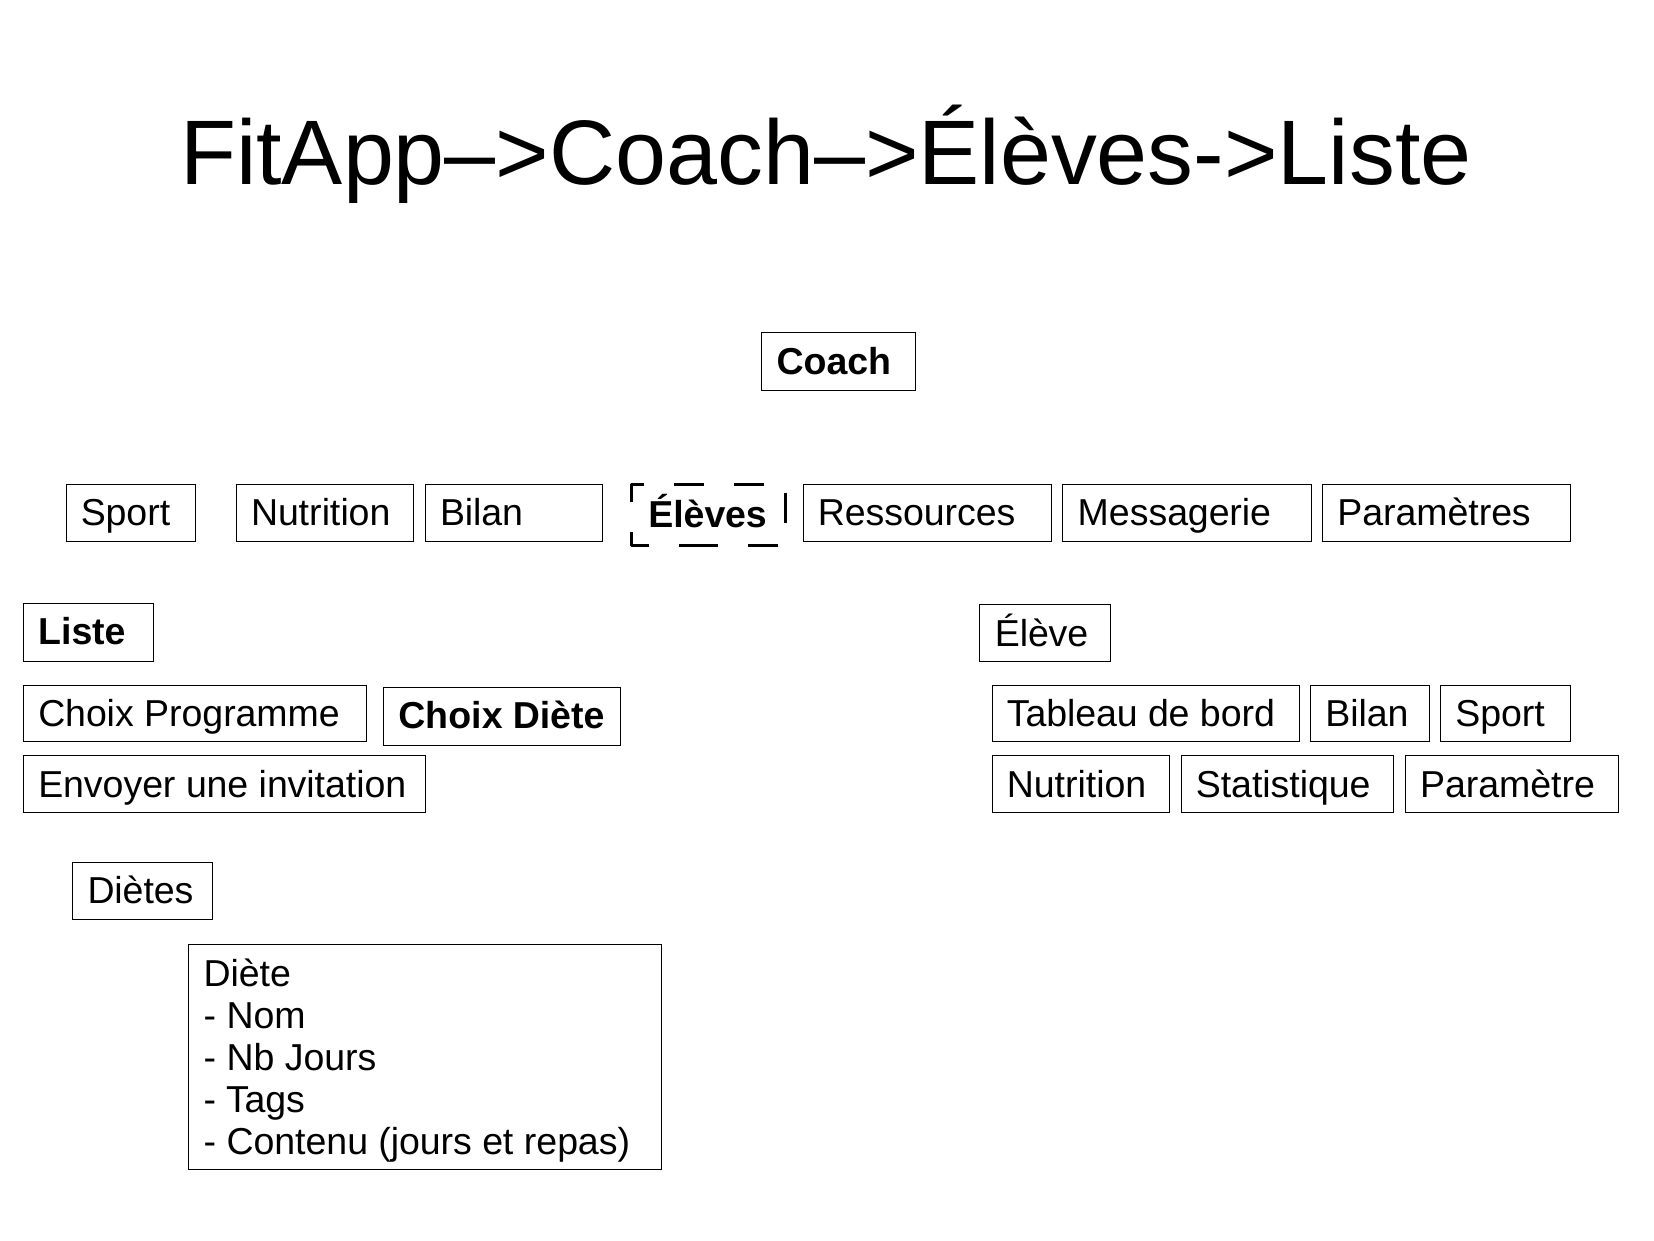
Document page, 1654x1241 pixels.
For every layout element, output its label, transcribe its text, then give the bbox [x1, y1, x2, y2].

text_box Choix Programme [23, 685, 367, 742]
text_box Sport [66, 484, 196, 542]
text_box Envoyer une invitation [23, 755, 426, 813]
text_box Nutrition [236, 484, 414, 542]
text_box Coach [761, 332, 916, 391]
text_box Messagerie [1062, 484, 1312, 542]
text_box Sport [1440, 685, 1571, 742]
text_box Élèves [631, 484, 786, 546]
text_box Paramètres [1322, 484, 1571, 542]
text_box Ressources [803, 484, 1052, 542]
text_box Diète - Nom - Nb Jours - Tags - Contenu (jours et repas) [188, 944, 662, 1170]
text_box Nutrition [992, 755, 1170, 813]
text_box Diètes [72, 862, 213, 920]
text_box Paramètre [1405, 755, 1619, 813]
text_box Liste [23, 603, 154, 662]
title FitApp–>Coach–>Élèves->Liste [82, 49, 1571, 257]
text_box Élève [979, 604, 1111, 662]
text_box Statistique [1181, 755, 1394, 813]
text_box Choix Diète [383, 687, 621, 746]
text_box Bilan [425, 484, 603, 542]
text_box Bilan [1310, 685, 1430, 742]
text_box Tableau de bord [992, 685, 1300, 742]
